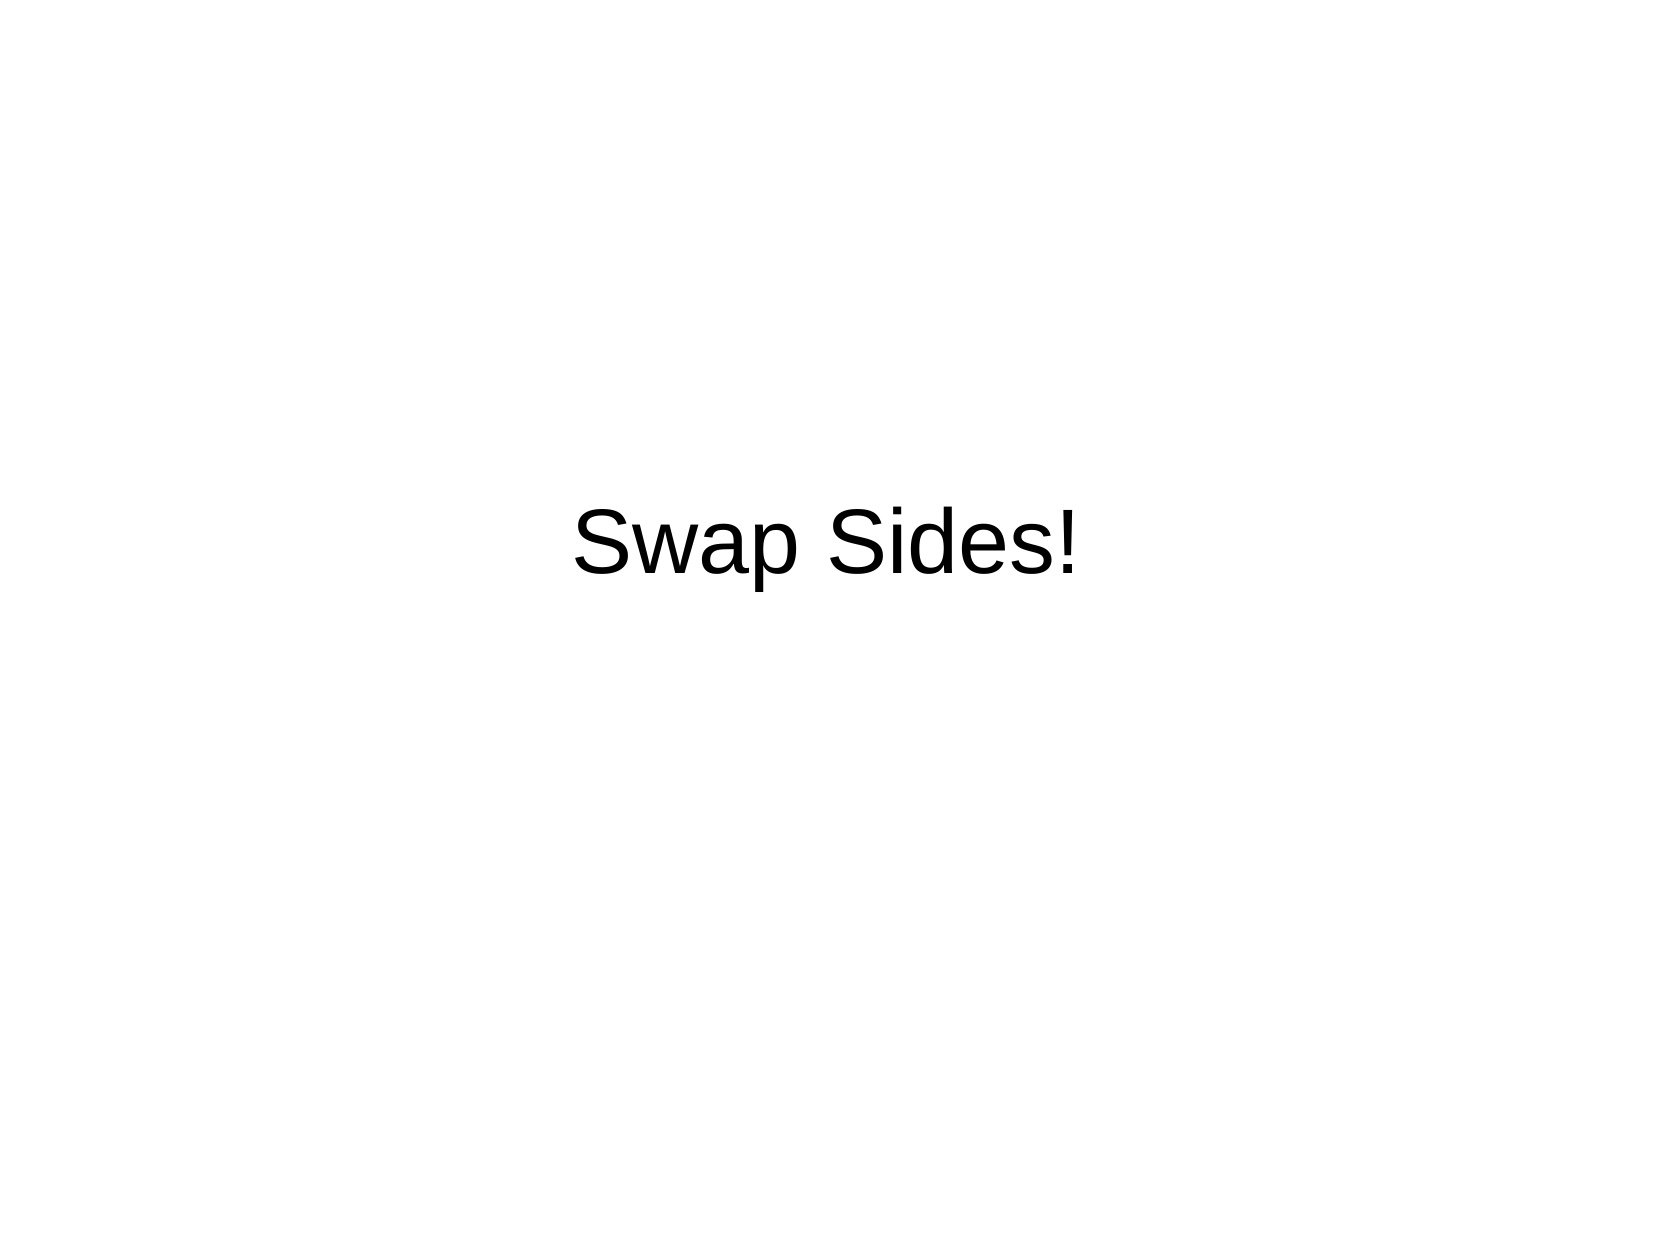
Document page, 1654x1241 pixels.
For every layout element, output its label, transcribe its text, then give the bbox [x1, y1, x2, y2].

title Swap Sides! [82, 437, 1571, 646]
